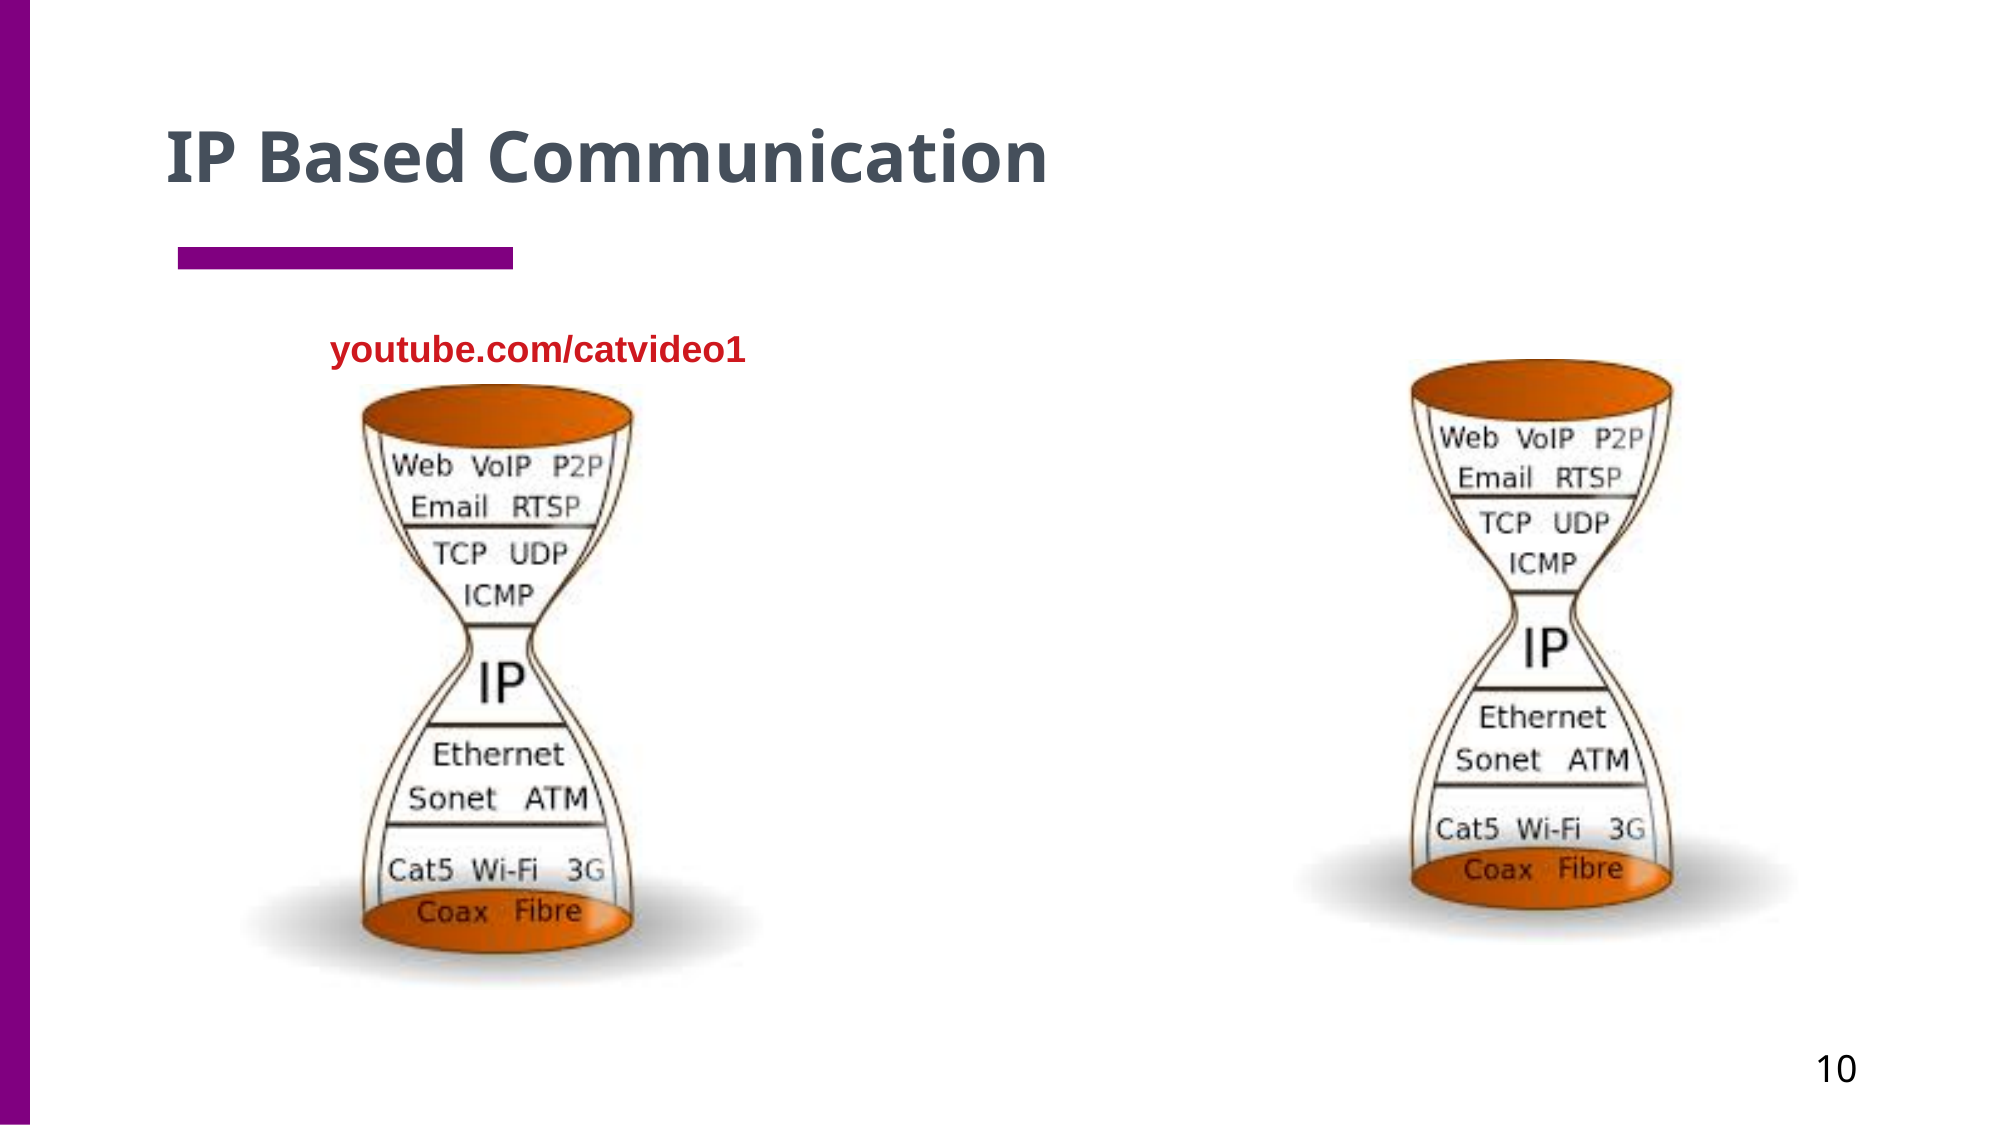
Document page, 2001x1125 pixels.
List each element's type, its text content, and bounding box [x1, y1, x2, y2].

picture [1293, 359, 1801, 946]
text_box youtube.com/catvideo1 [315, 321, 762, 379]
text_box IP Based Communication [151, 103, 1849, 212]
picture [240, 384, 766, 991]
